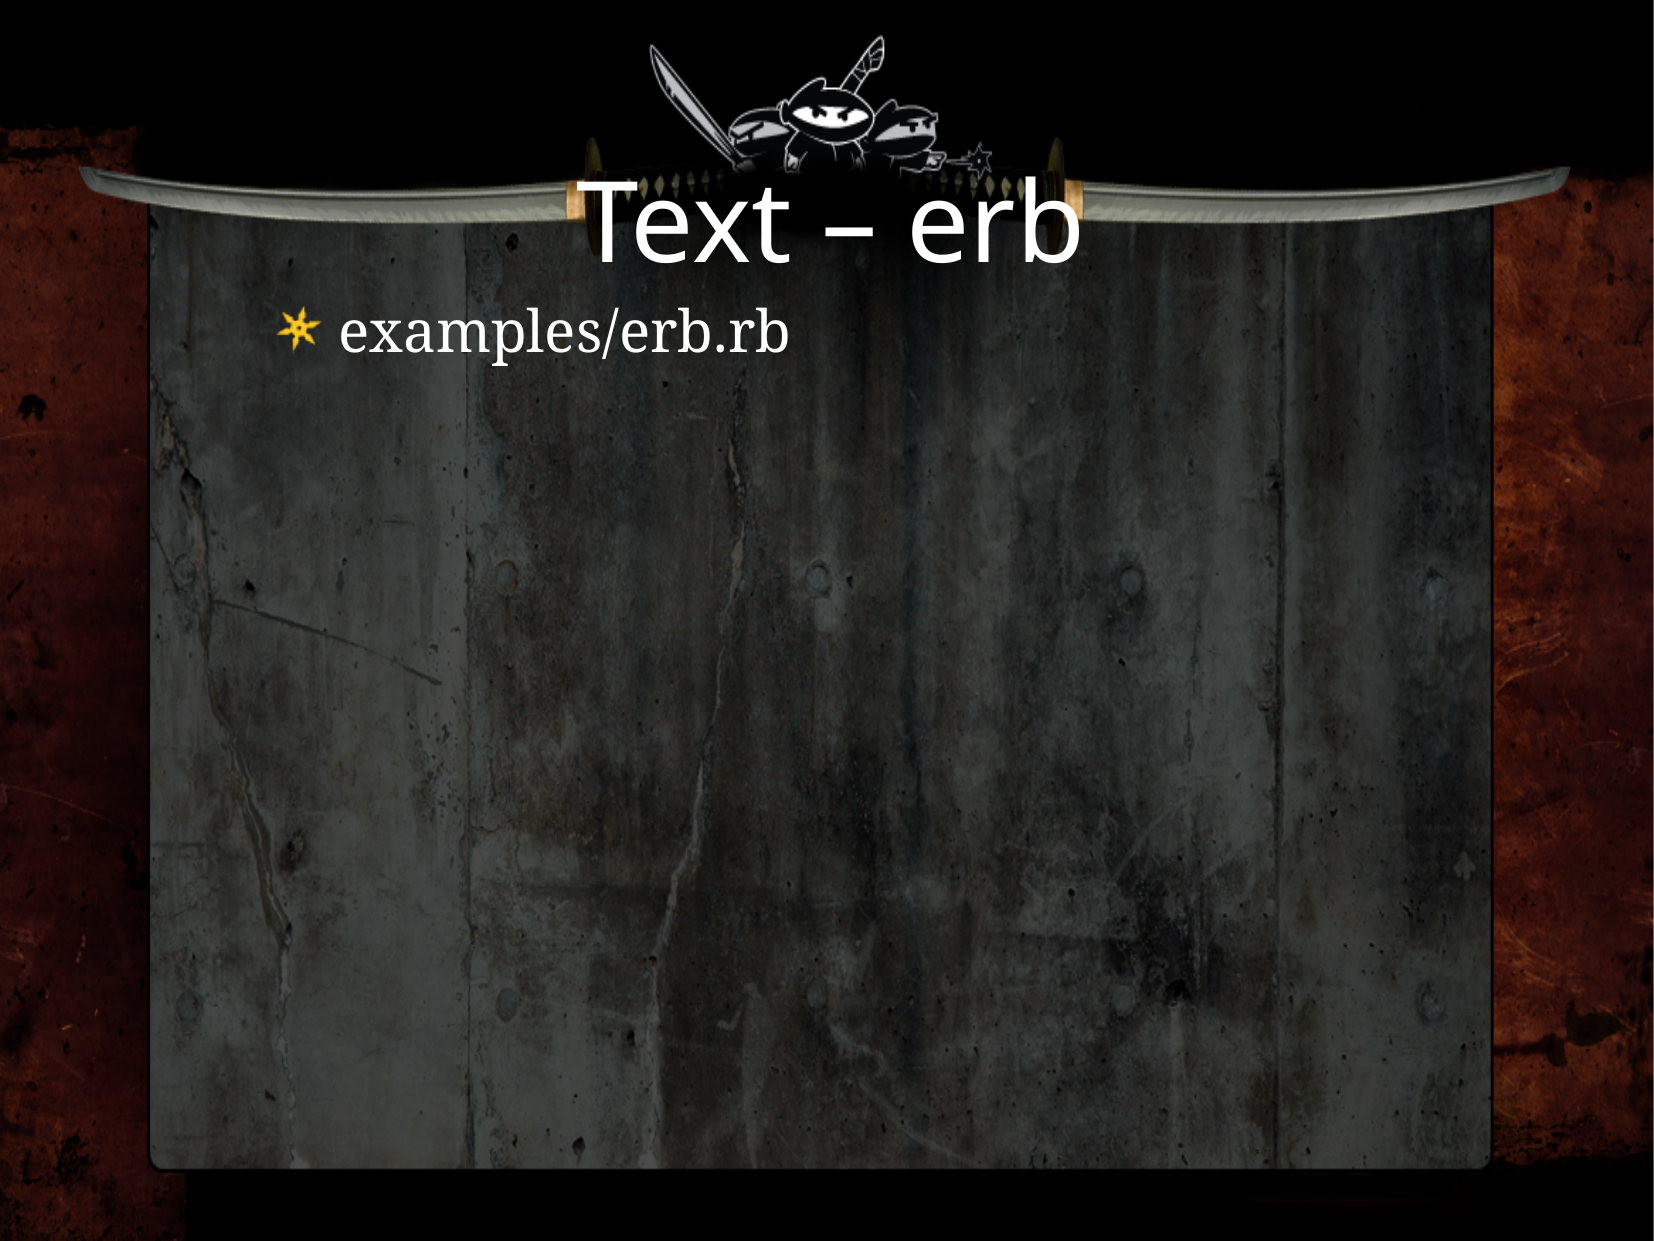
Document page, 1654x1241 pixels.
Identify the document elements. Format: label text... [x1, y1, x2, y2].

picture [0, 0, 1654, 1241]
title Text – erb [86, 154, 1576, 284]
list examples/erb.rb [187, 290, 1501, 1109]
